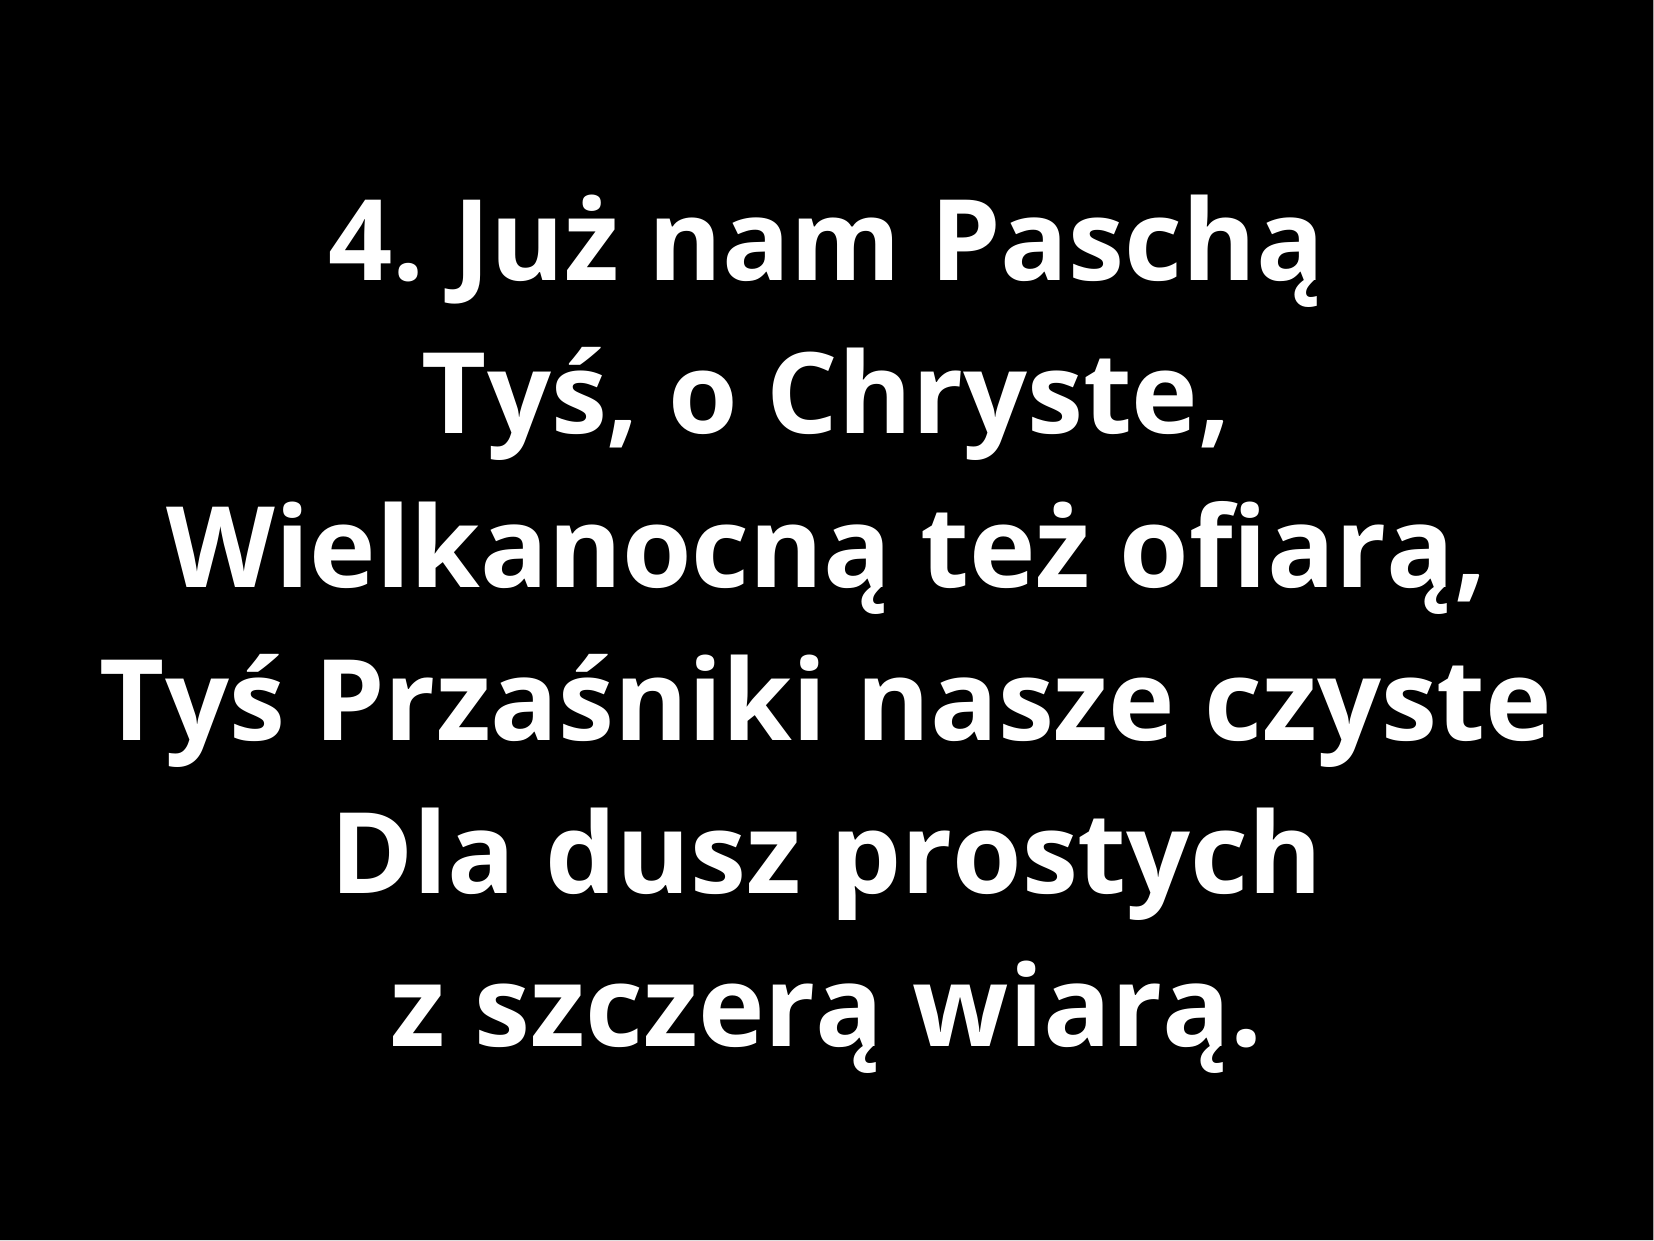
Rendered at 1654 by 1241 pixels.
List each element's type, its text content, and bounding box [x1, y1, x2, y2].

title 4. Już nam Paschą Tyś, o Chryste, Wielkanocną też ofiarą, Tyś Przaśniki nasze czyste Dla dusz prostych z szczerą wiarą. [0, 0, 1654, 1241]
